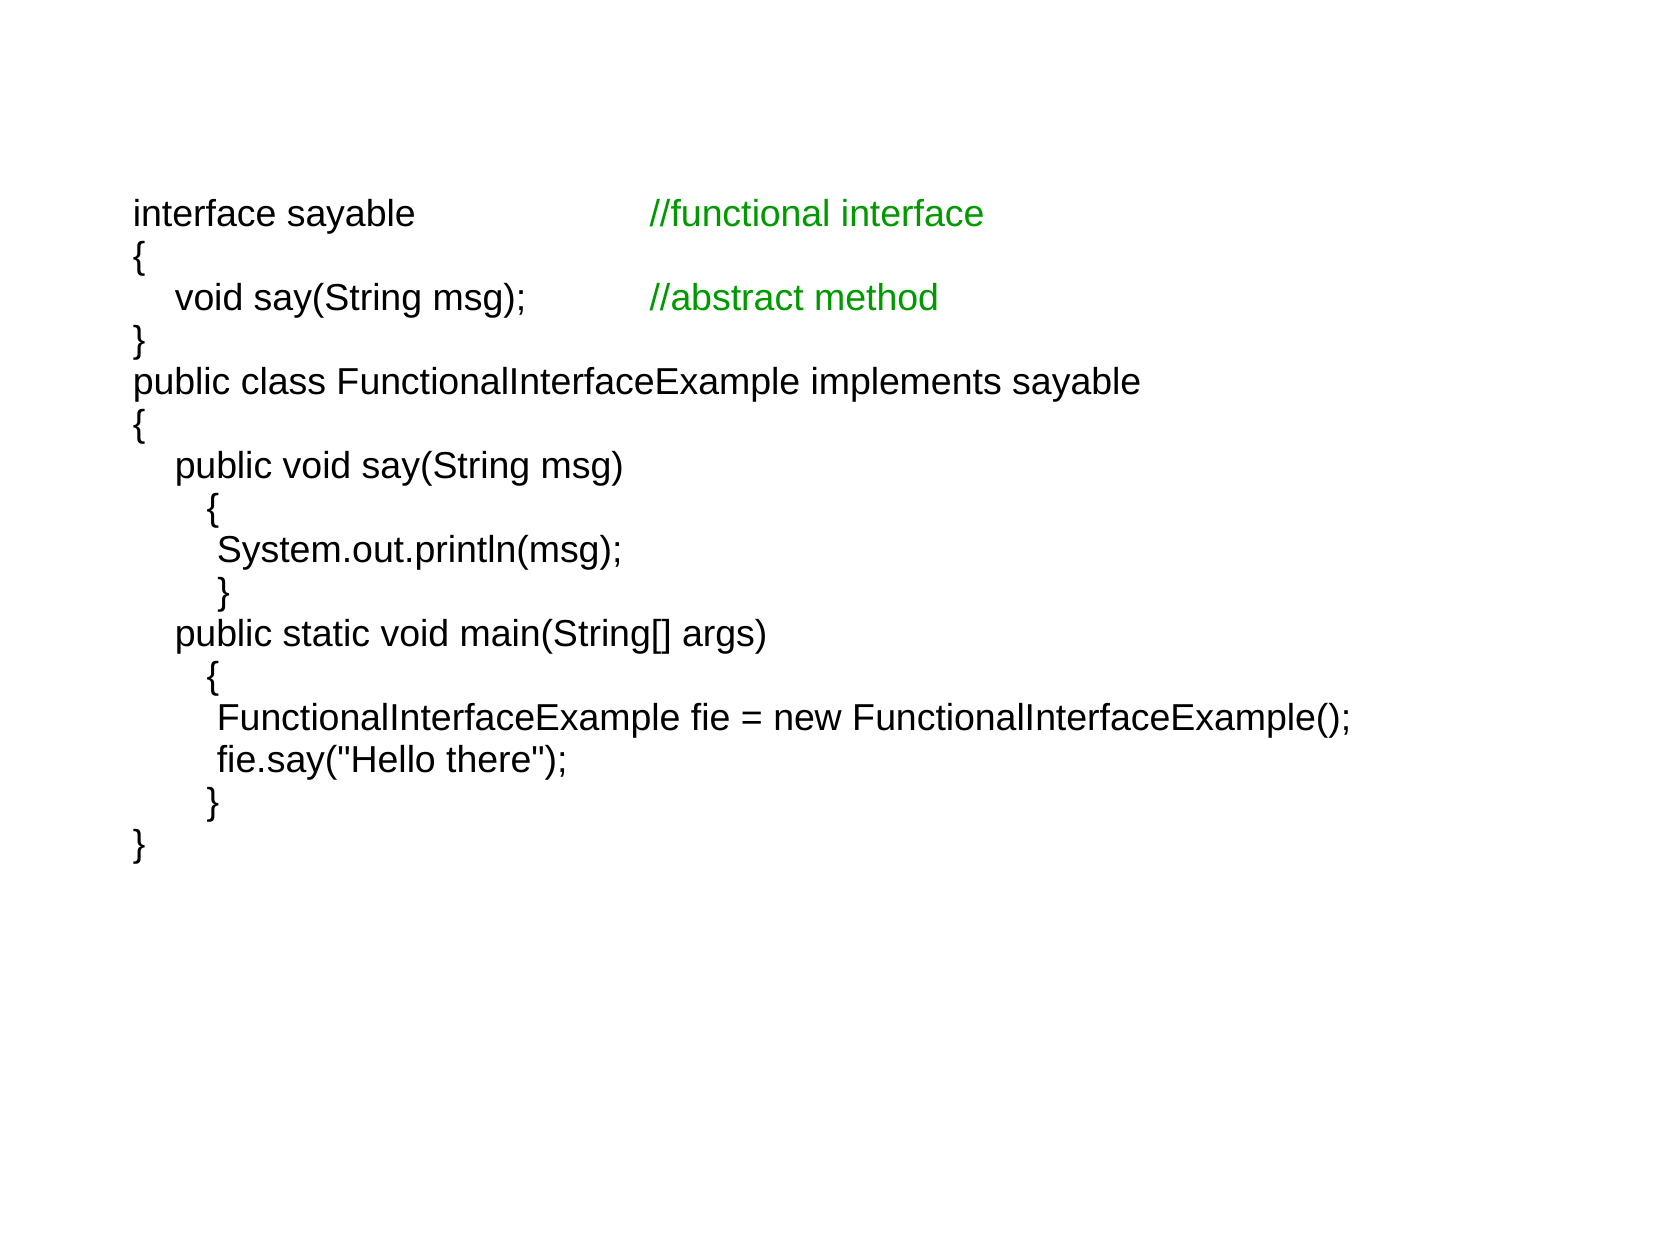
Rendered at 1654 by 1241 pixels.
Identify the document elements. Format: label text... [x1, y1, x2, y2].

text_box interface sayable //functional interface { void say(String msg); //abstract method } public class FunctionalInterfaceExample implements sayable { public void say(String msg) { System.out.println(msg); } public static void main(String[] args) { FunctionalInterfaceExample fie = new FunctionalInterfaceExample(); fie.say("Hello there"); } } [118, 59, 1565, 1152]
